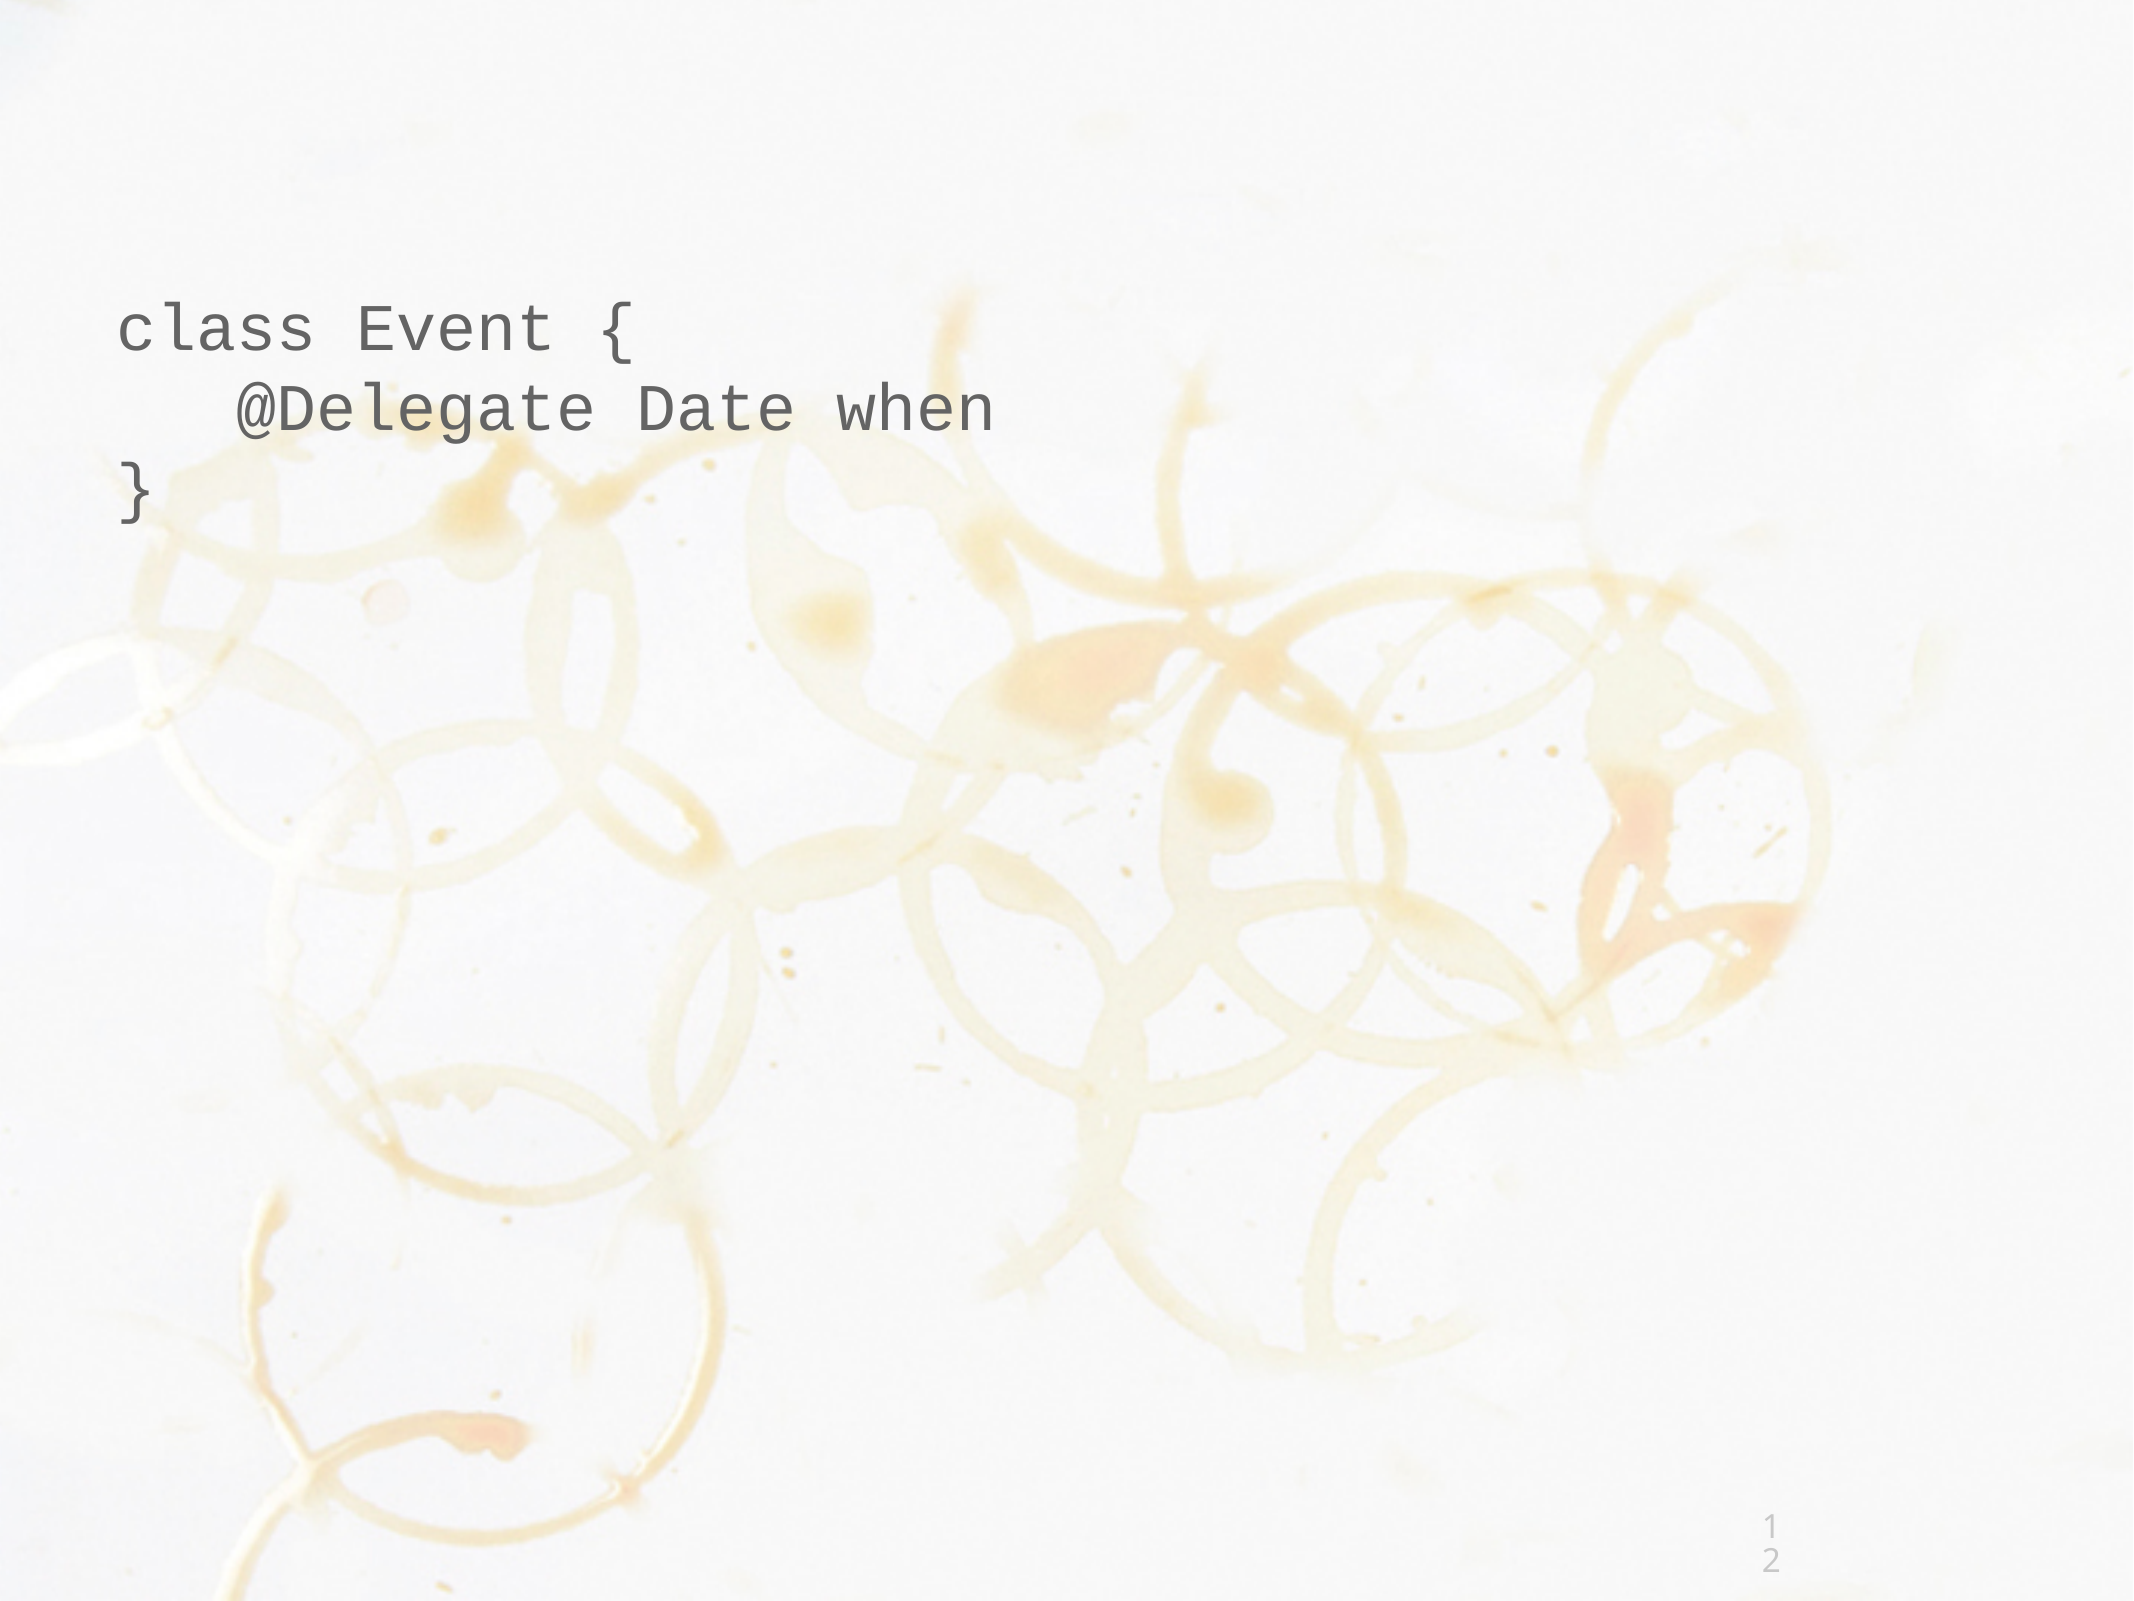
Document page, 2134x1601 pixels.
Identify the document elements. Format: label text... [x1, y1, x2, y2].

picture [0, 0, 2134, 1601]
list class Event { @Delegate Date when } [45, 275, 1049, 1332]
